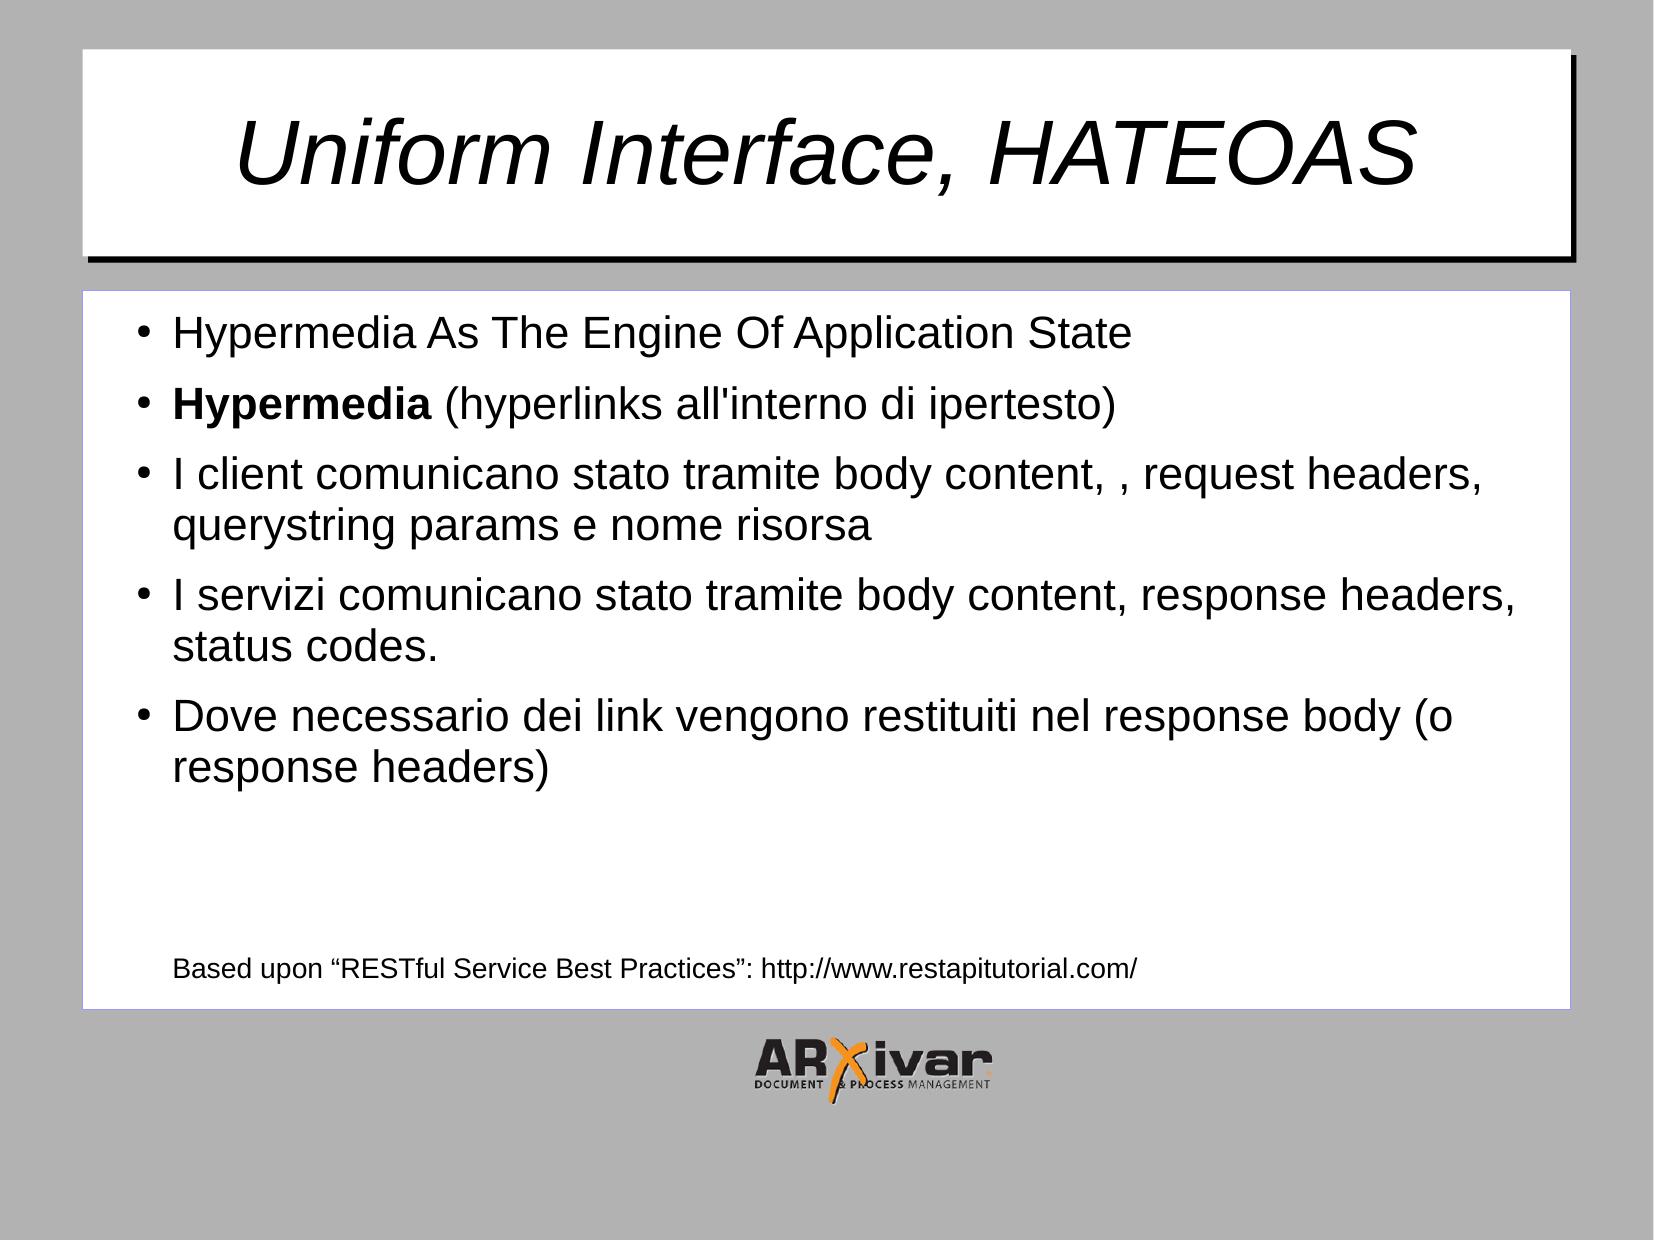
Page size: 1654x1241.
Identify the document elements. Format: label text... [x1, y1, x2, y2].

list Hypermedia As The Engine Of Application State Hypermedia (hyperlinks all'interno di ipertesto) I client comunicano stato tramite body content, , request headers, querystring params e nome risorsa I servizi comunicano stato tramite body content, response headers, status codes. Dove necessario dei link vengono restituiti nel response body (o response headers) Based upon “RESTful Service Best Practices”: http://www.restapitutorial.com/ [82, 290, 1571, 1010]
title Uniform Interface, HATEOAS [82, 49, 1571, 257]
picture [755, 1031, 993, 1111]
